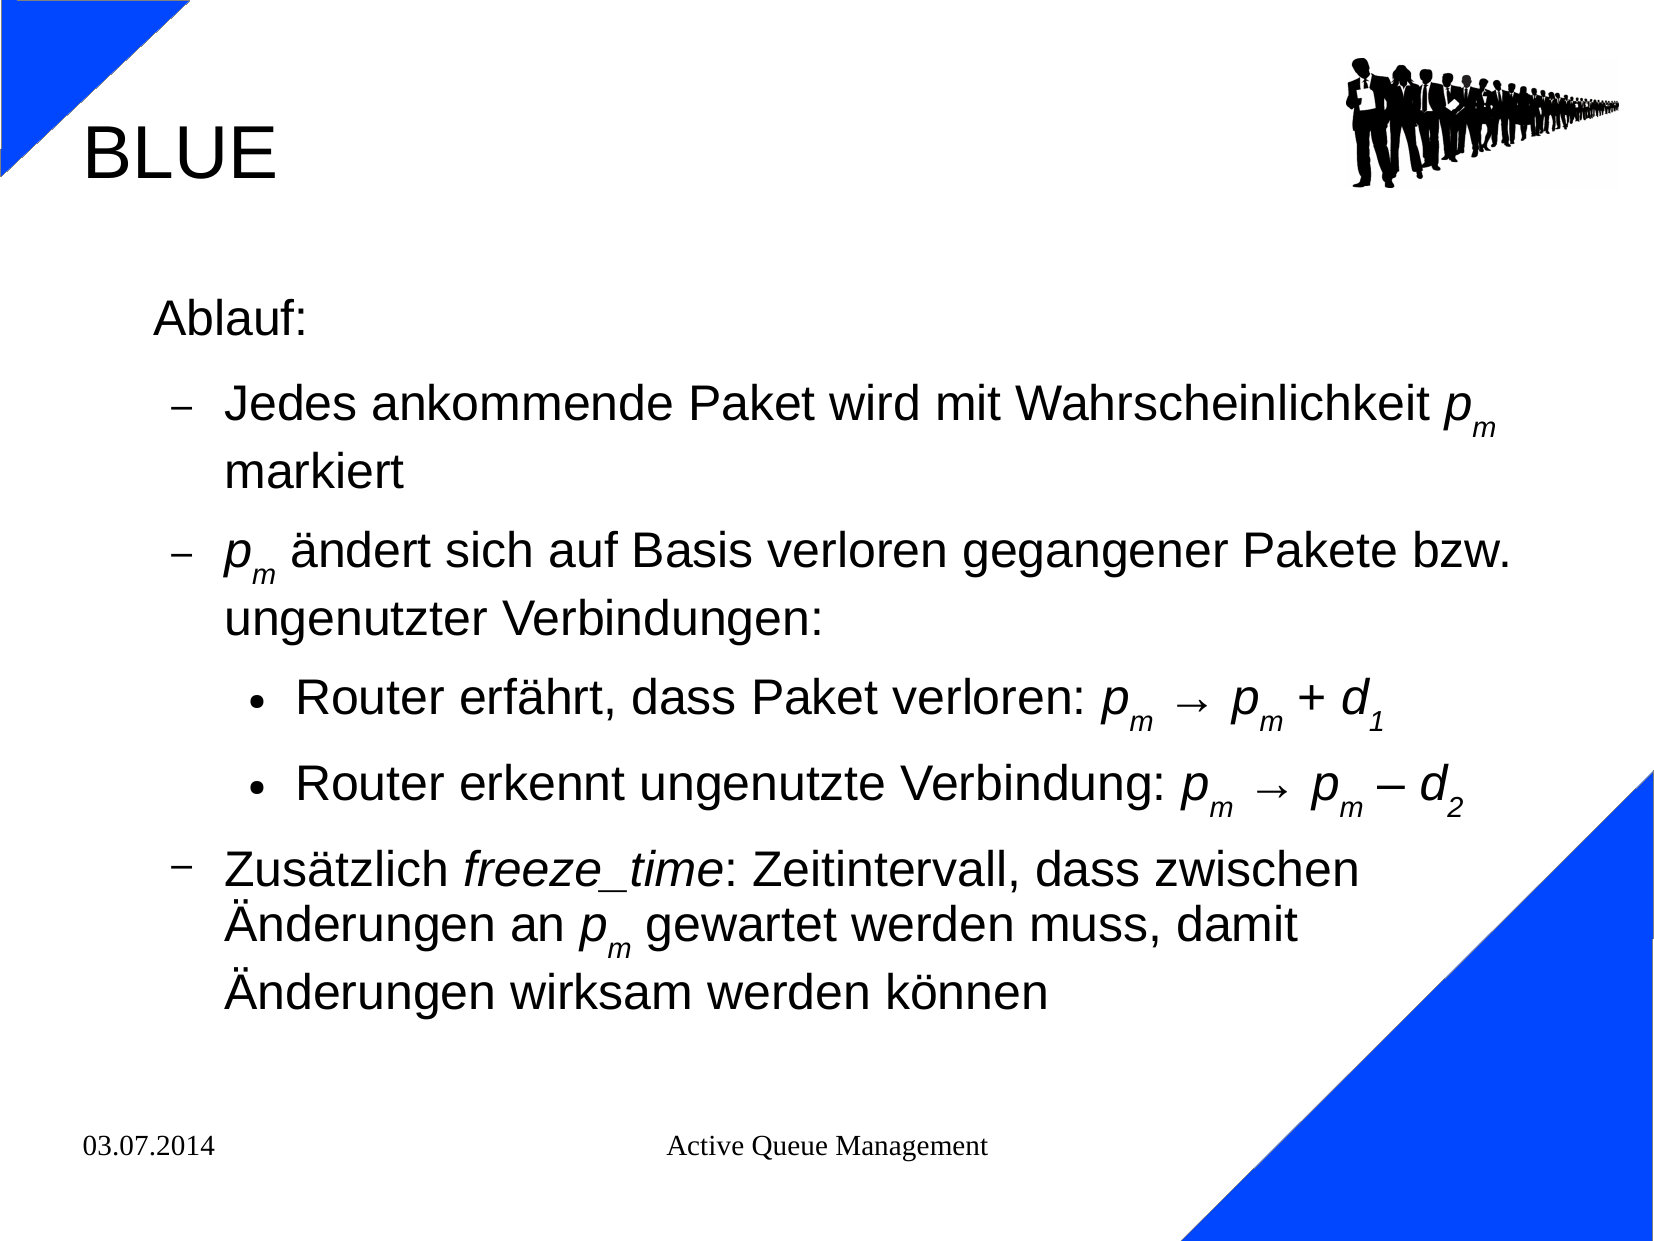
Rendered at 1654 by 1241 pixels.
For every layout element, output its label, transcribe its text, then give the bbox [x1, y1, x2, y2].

picture [1346, 58, 1619, 188]
list Ablauf: Jedes ankommende Paket wird mit Wahrscheinlichkeit pm markiert pm ändert sich auf Basis verloren gegangener Pakete bzw. ungenutzter Verbindungen: Router erfährt, dass Paket verloren: pm → pm + d1 Router erkennt ungenutzte Verbindung: pm → pm – d2 Zusätzlich freeze_time: Zeitintervall, dass zwischen Änderungen an pm gewartet werden muss, damit Änderungen wirksam werden können [82, 290, 1571, 1109]
text_box [0, 0, 190, 177]
text_box [1180, 770, 1654, 1241]
title BLUE [82, 49, 1571, 257]
